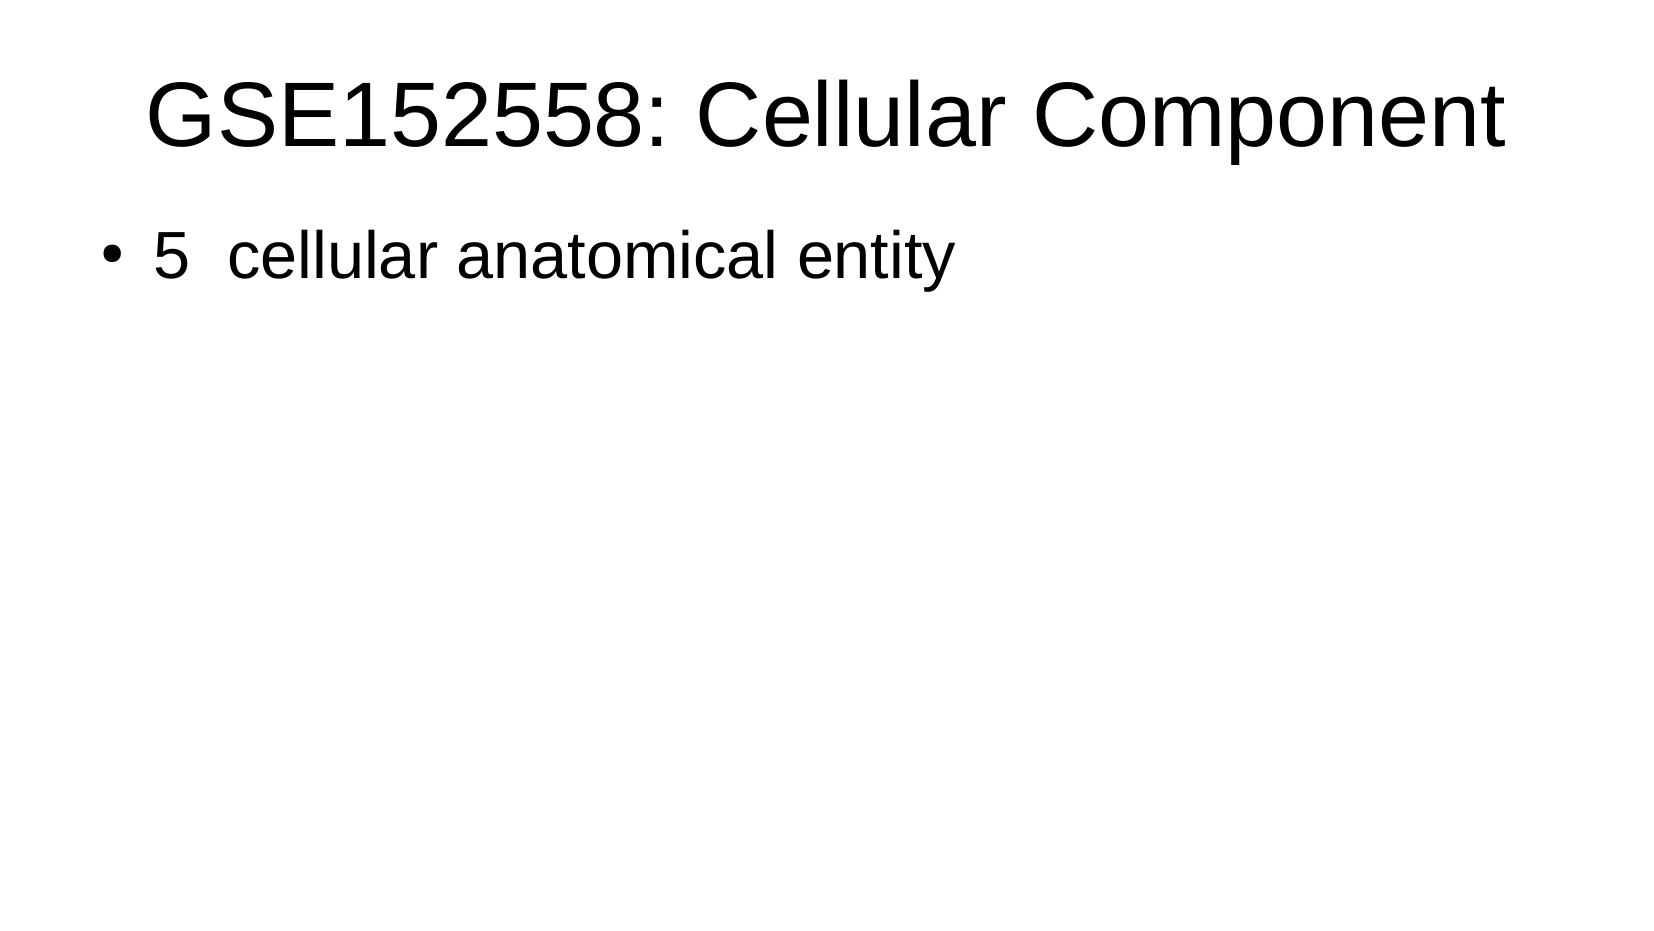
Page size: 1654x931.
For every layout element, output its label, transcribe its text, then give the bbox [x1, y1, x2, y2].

list 5 cellular anatomical entity [82, 217, 1571, 758]
title GSE152558: Cellular Component [82, 37, 1571, 193]
